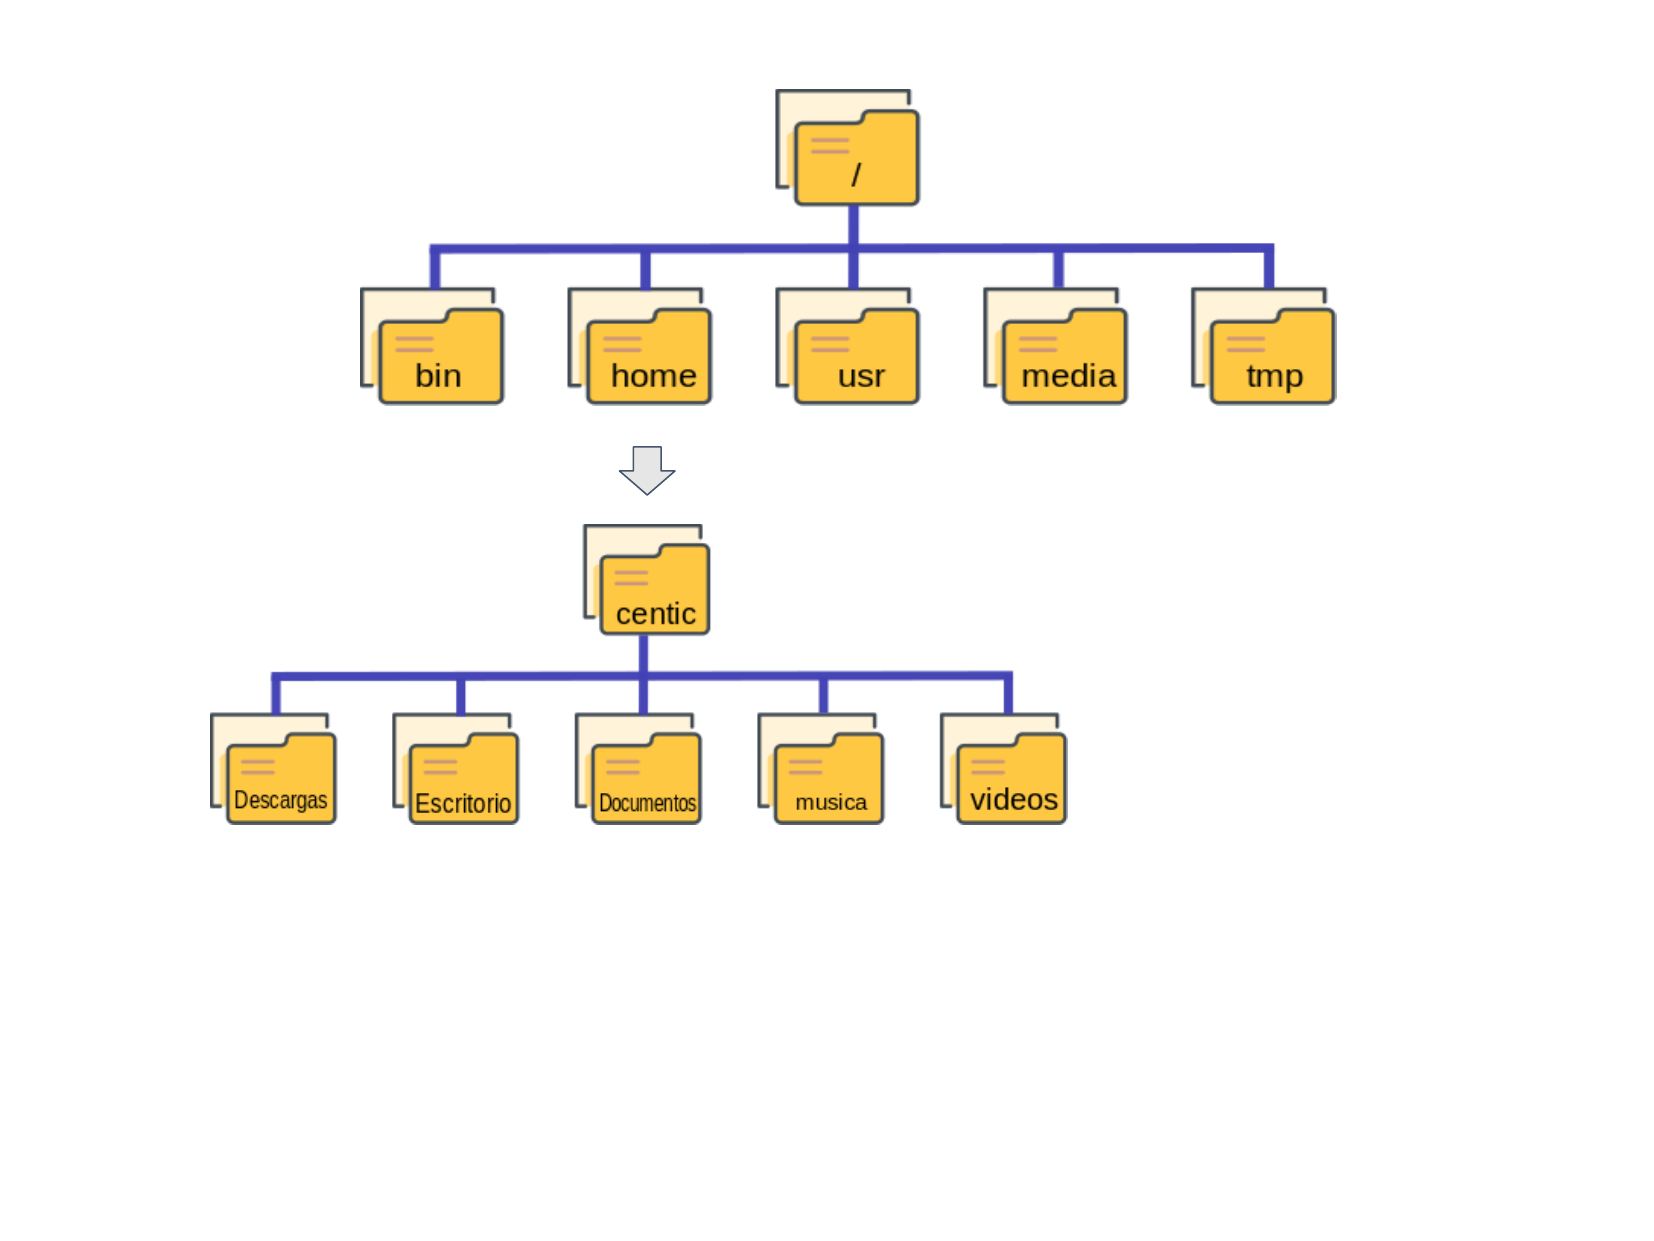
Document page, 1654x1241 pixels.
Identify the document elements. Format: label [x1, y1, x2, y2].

picture [360, 89, 1337, 406]
text_box [619, 446, 676, 496]
picture [210, 524, 1068, 826]
